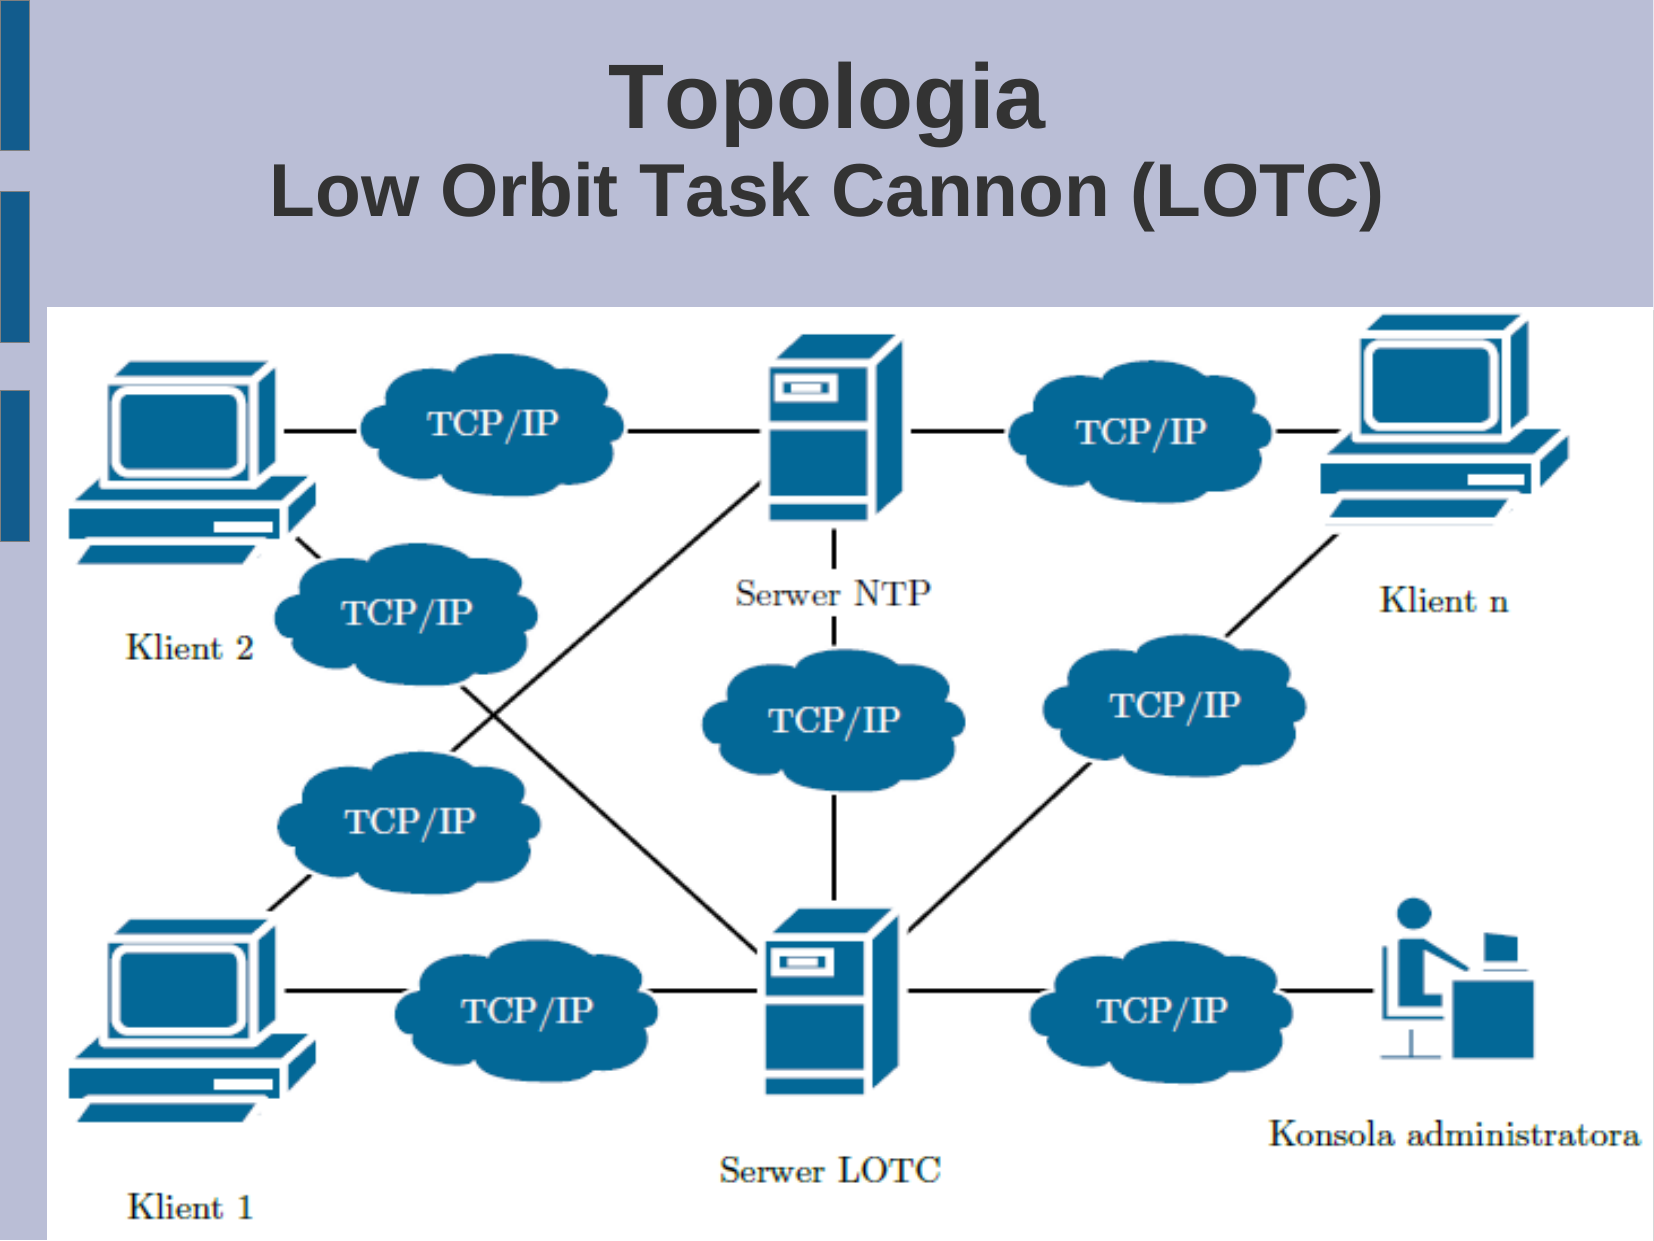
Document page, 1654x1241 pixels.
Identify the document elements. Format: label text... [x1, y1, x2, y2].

picture [47, 307, 1654, 1241]
title Topologia Low Orbit Task Cannon (LOTC) [121, 35, 1534, 243]
